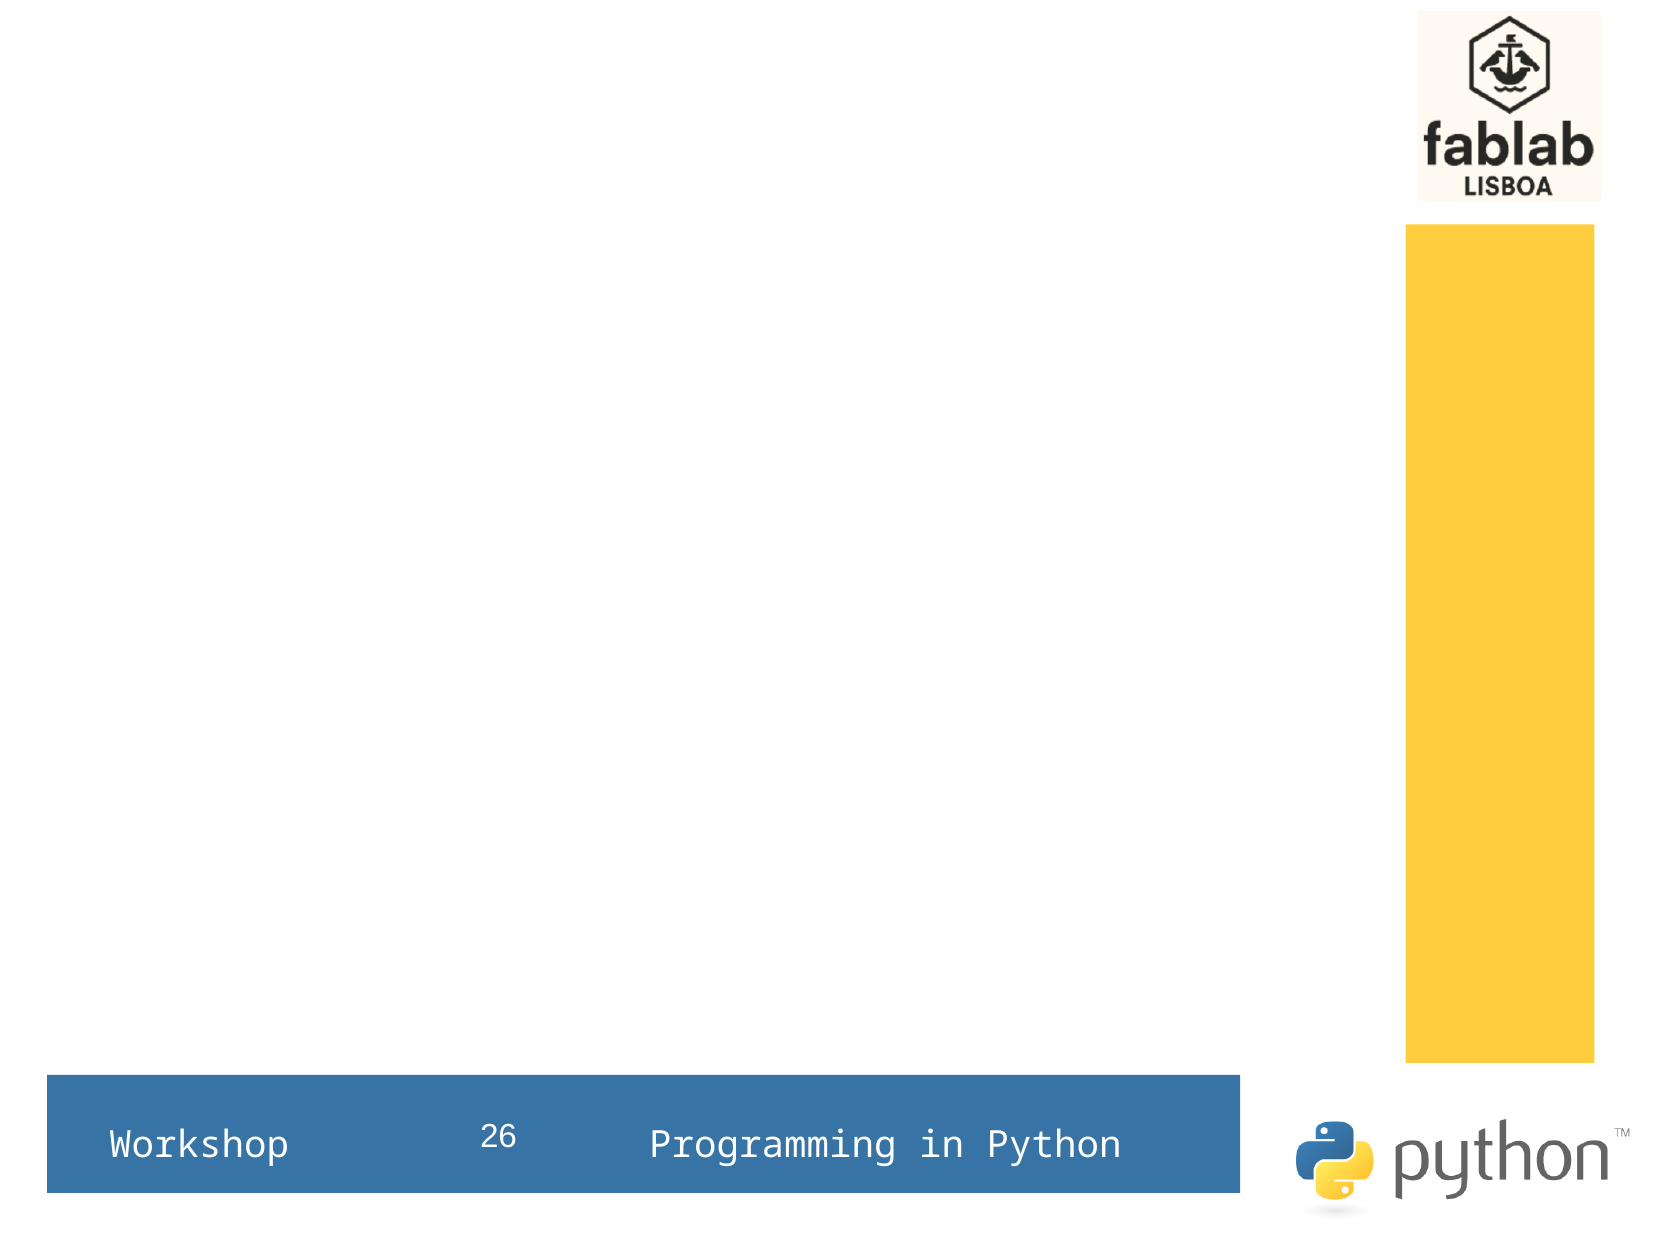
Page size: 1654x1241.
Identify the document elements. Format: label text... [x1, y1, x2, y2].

text_box [47, 1074, 1241, 1193]
text_box [1405, 224, 1595, 1063]
text_box Workshop Programming in Python [94, 1110, 1182, 1213]
picture [1240, 1098, 1654, 1241]
picture [1417, 11, 1601, 201]
